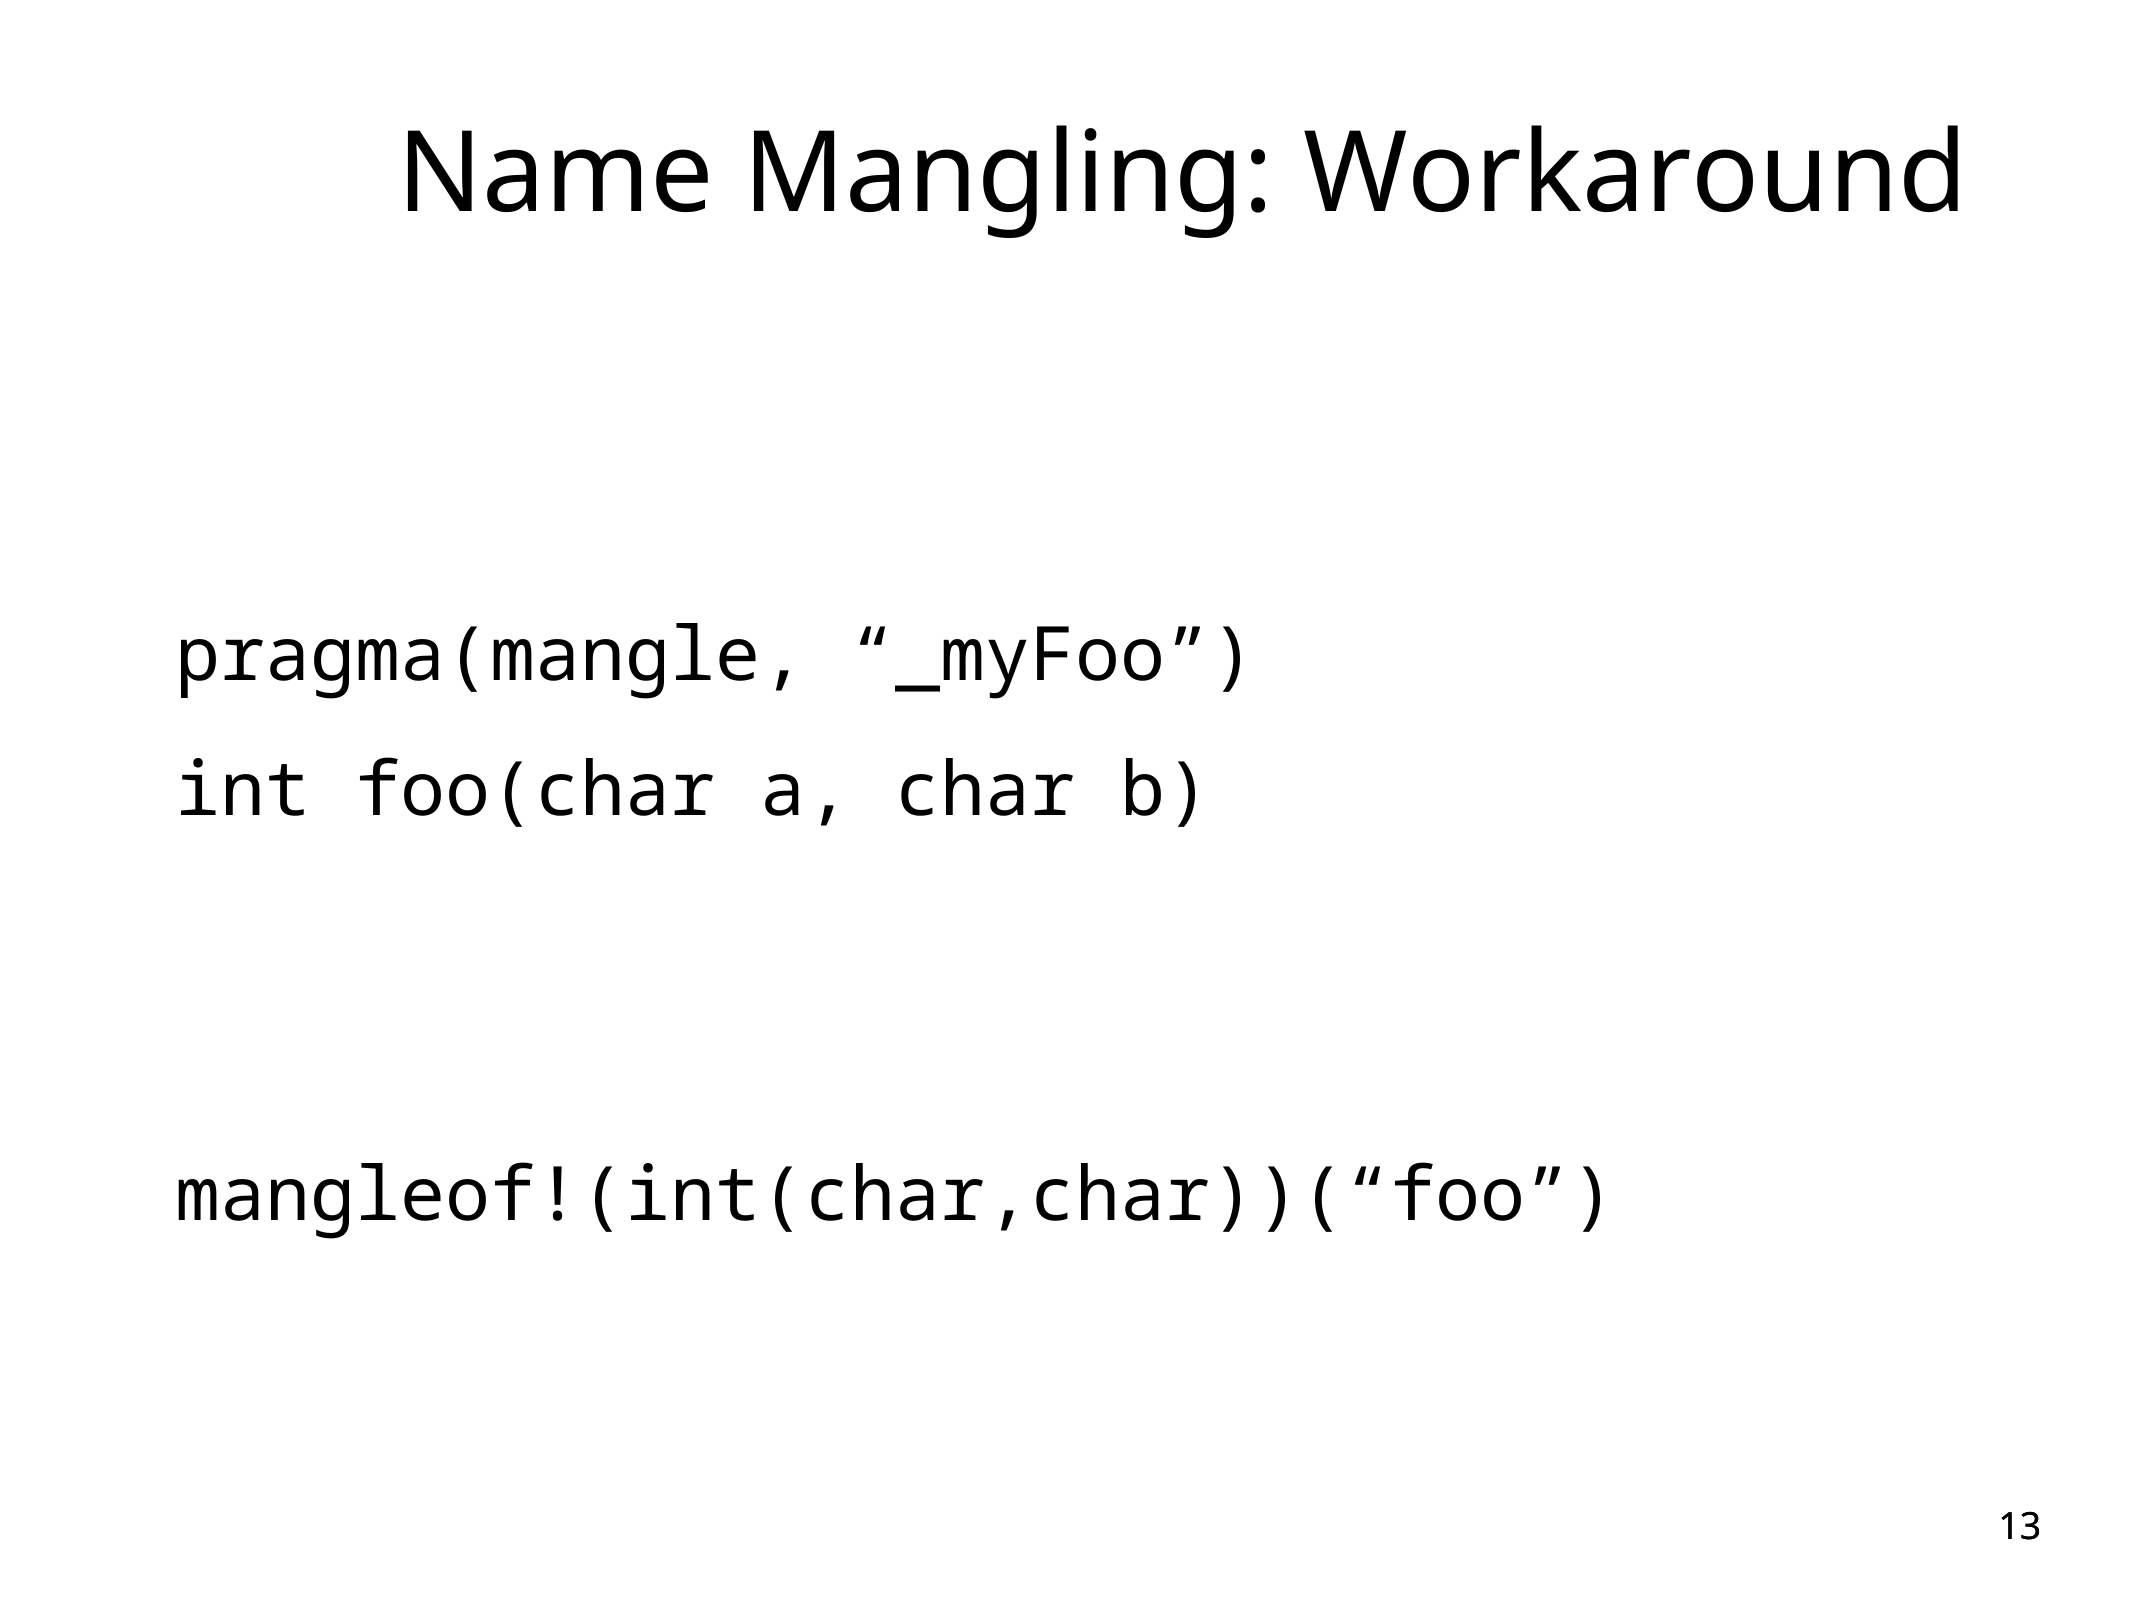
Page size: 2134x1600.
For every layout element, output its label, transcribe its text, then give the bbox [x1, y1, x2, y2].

list pragma(mangle, “_myFoo”) int foo(char a, char b) mangleof!(int(char,char))(“foo”) [94, 332, 2039, 1509]
text_box <number> [1985, 1493, 2055, 1557]
title Name Mangling: Workaround [156, 72, 1978, 261]
